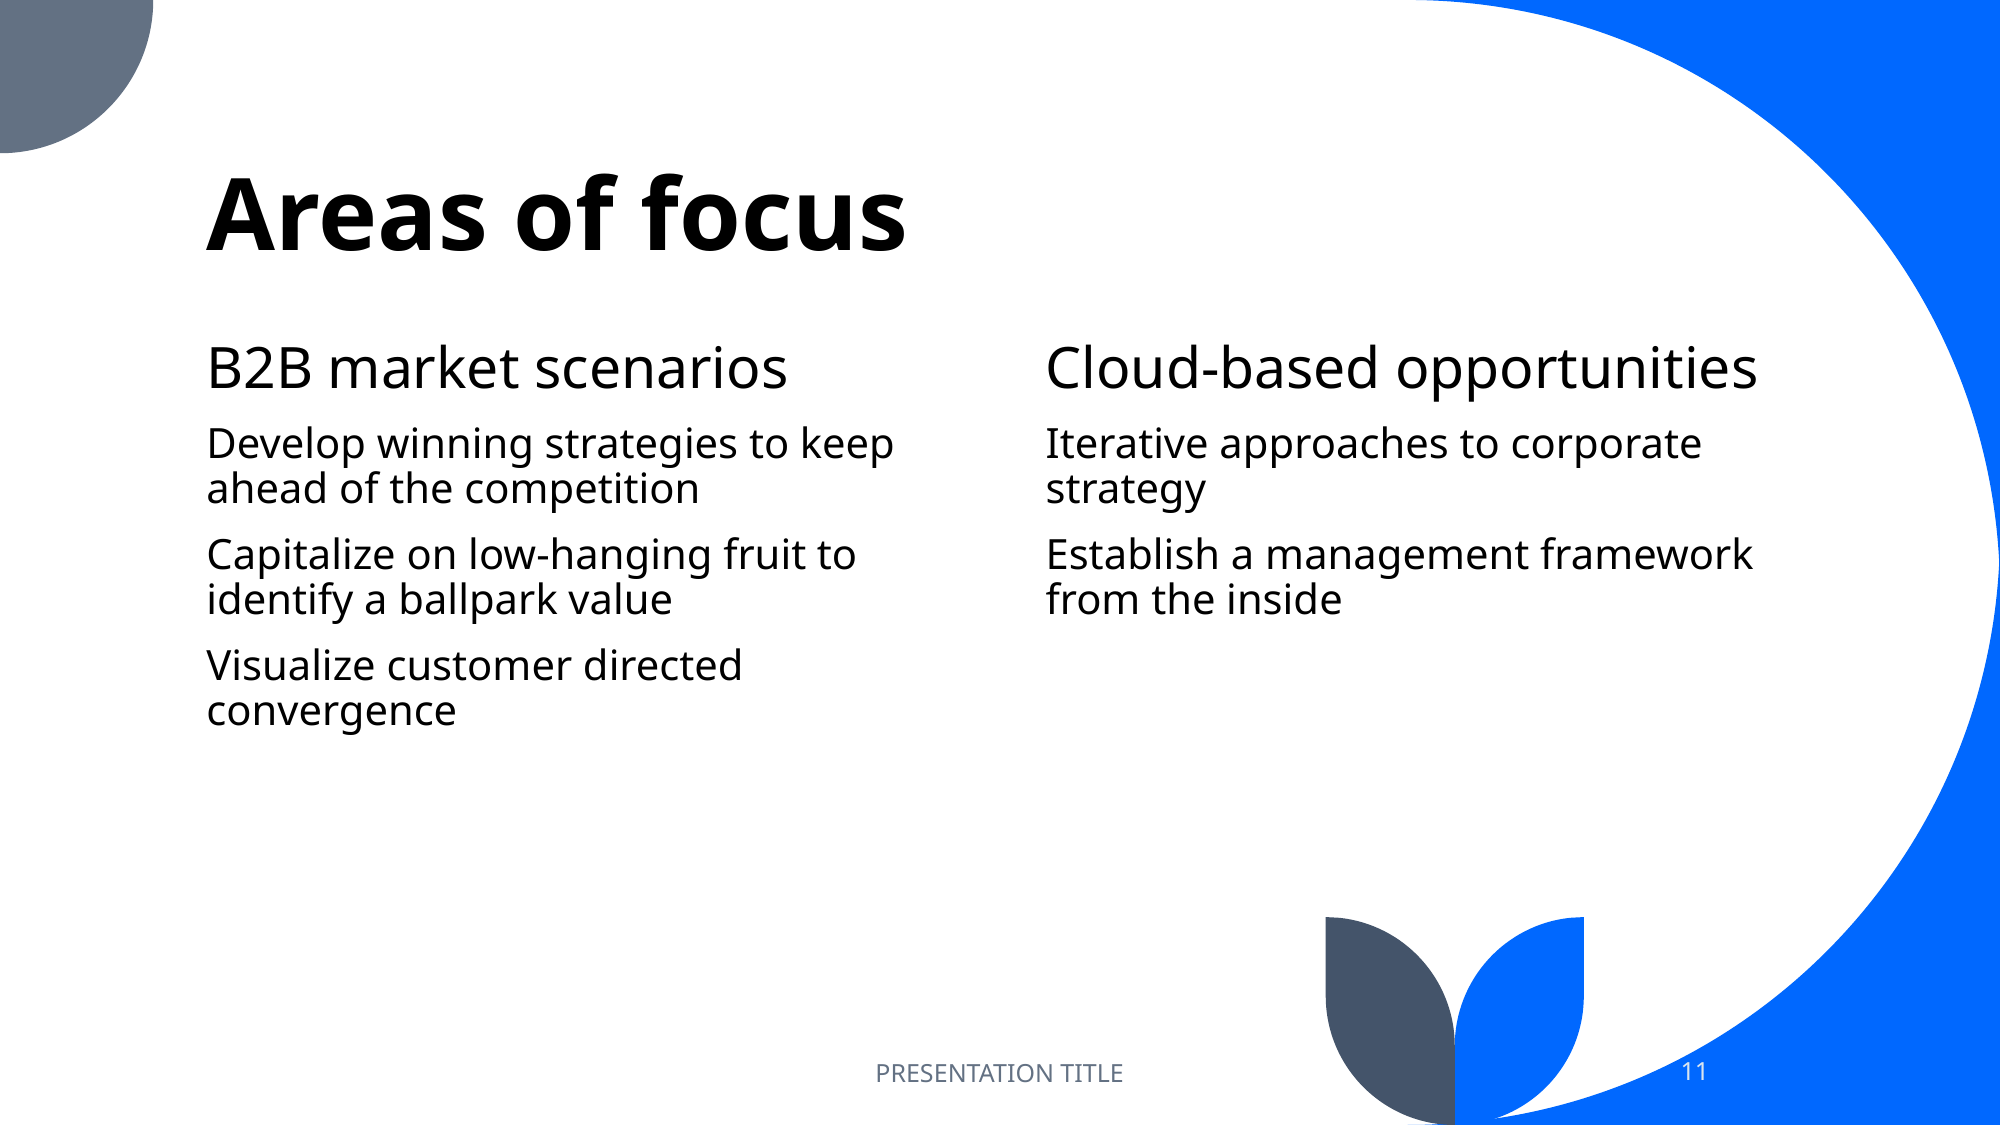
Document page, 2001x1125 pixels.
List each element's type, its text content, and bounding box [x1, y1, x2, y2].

text_box 11 [1665, 1042, 1938, 1103]
text_box PRESENTATION TITLE [662, 1042, 1338, 1103]
list B2B market scenarios [191, 332, 957, 409]
title Areas of focus [191, 22, 1796, 280]
list Develop winning strategies to keep ahead of the competition Capitalize on low-hanging fruit to identify a ballpark value Visualize customer directed convergence [191, 414, 957, 879]
list Cloud-based opportunities [1030, 332, 1796, 409]
list Iterative approaches to corporate strategy Establish a management framework from the inside [1030, 414, 1796, 879]
